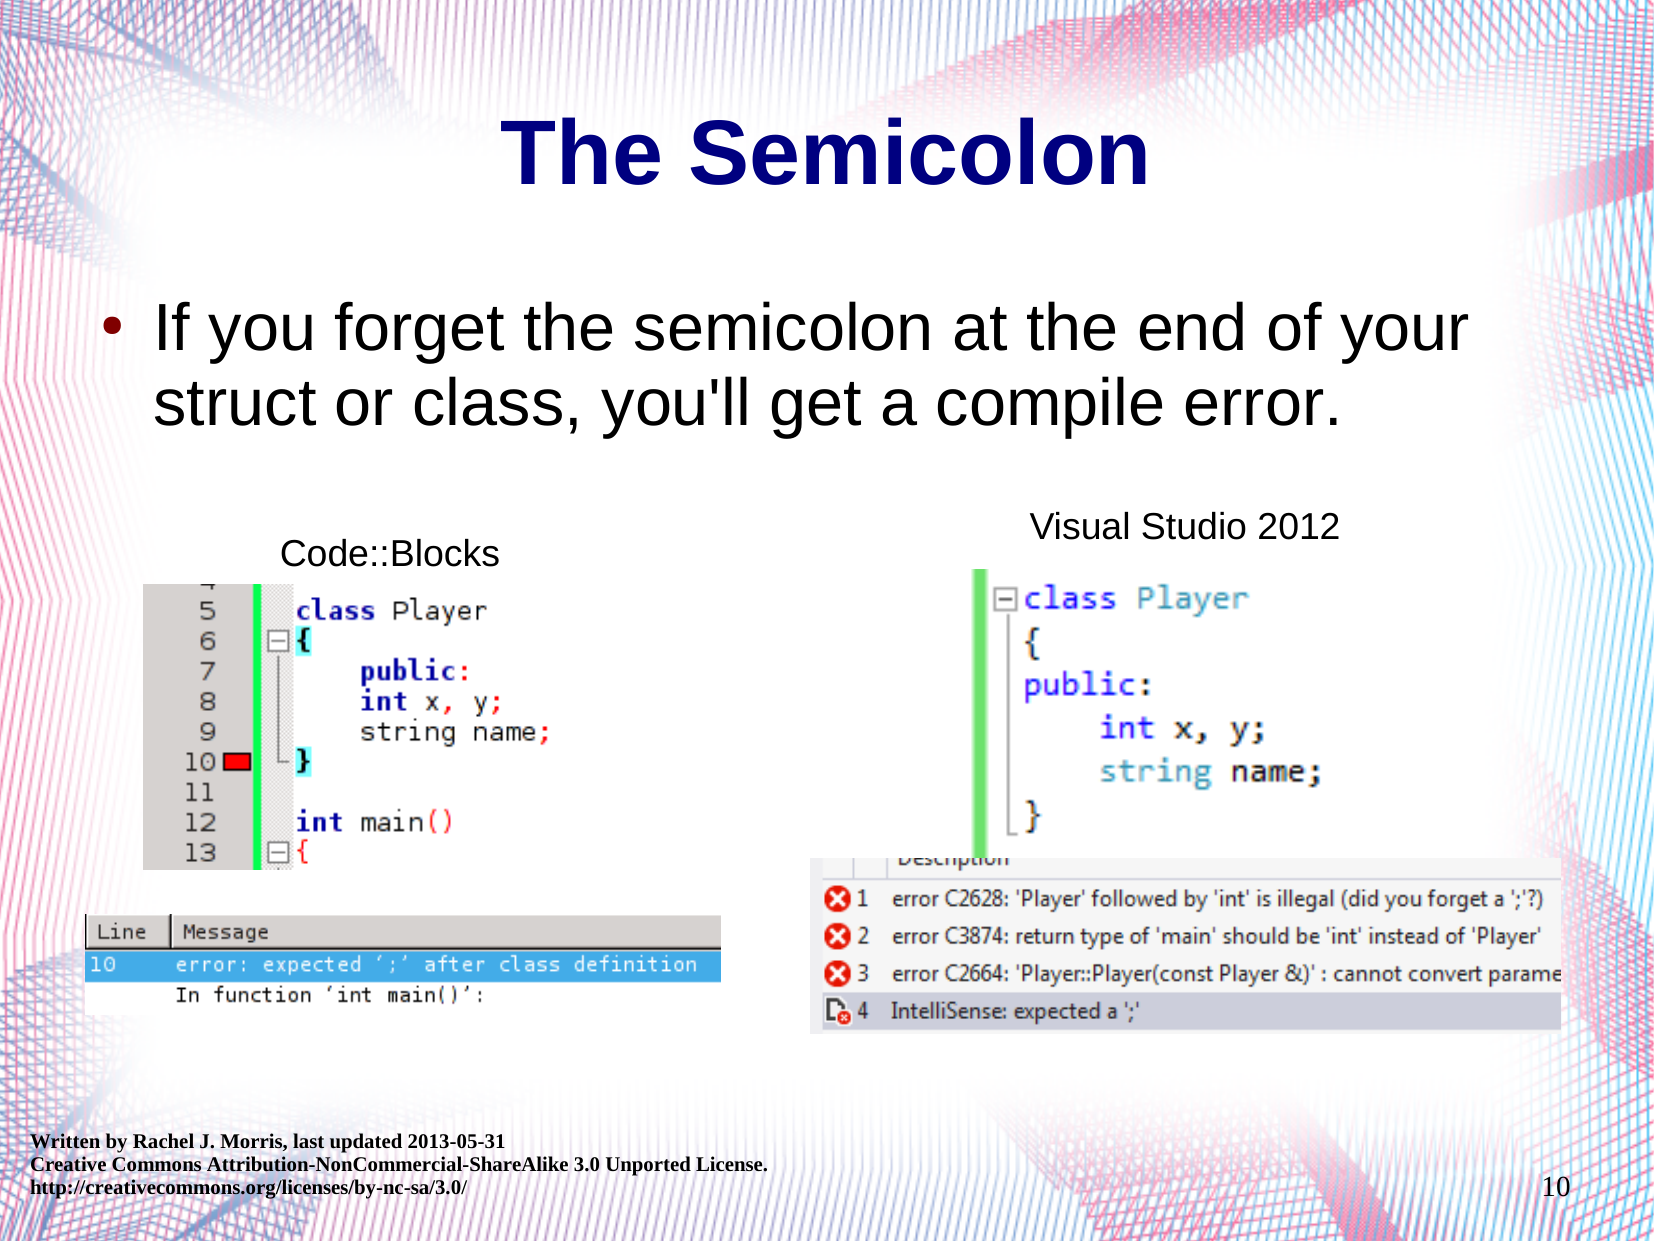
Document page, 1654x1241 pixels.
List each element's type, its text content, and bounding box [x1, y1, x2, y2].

text_box Visual Studio 2012 [945, 498, 1426, 556]
list If you forget the semicolon at the end of your struct or class, you'll get a compile error. [82, 290, 1571, 440]
picture [0, 0, 1654, 1241]
text_box Code::Blocks [150, 525, 631, 631]
title The Semicolon [82, 49, 1571, 257]
